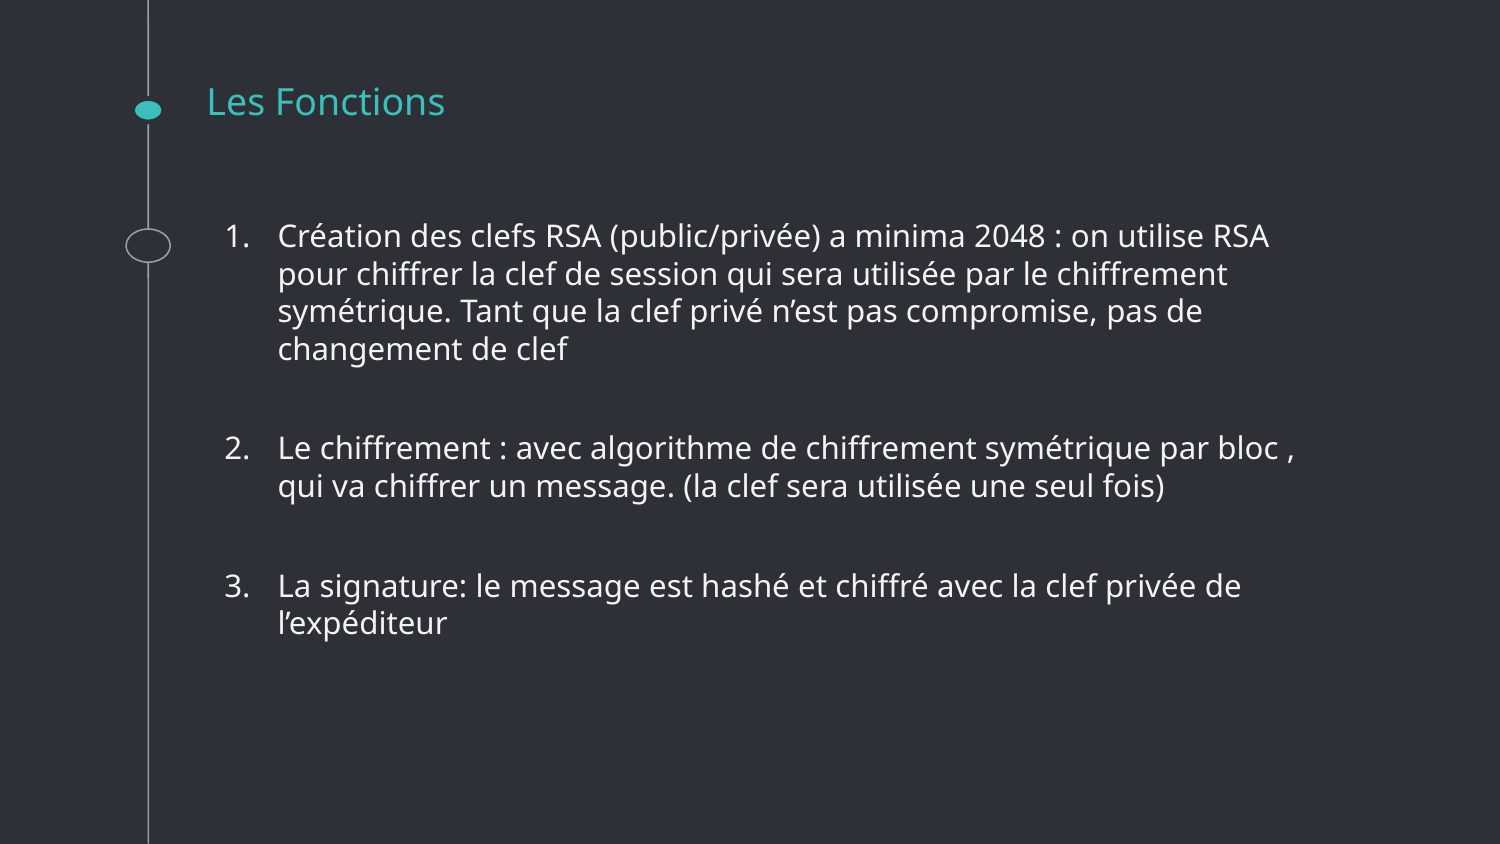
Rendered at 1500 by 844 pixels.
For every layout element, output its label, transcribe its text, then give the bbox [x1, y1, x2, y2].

list Création des clefs RSA (public/privée) a minima 2048 : on utilise RSA pour chiffrer la clef de session qui sera utilisée par le chiffrement symétrique. Tant que la clef privé n’est pas compromise, pas de changement de clef Le chiffrement : avec algorithme de chiffrement symétrique par bloc , qui va chiffrer un message. (la clef sera utilisée une seul fois) La signature: le message est hashé et chiffré avec la clef privée de l’expéditeur [187, 201, 1313, 813]
title Les Fonctions [191, 81, 1317, 139]
